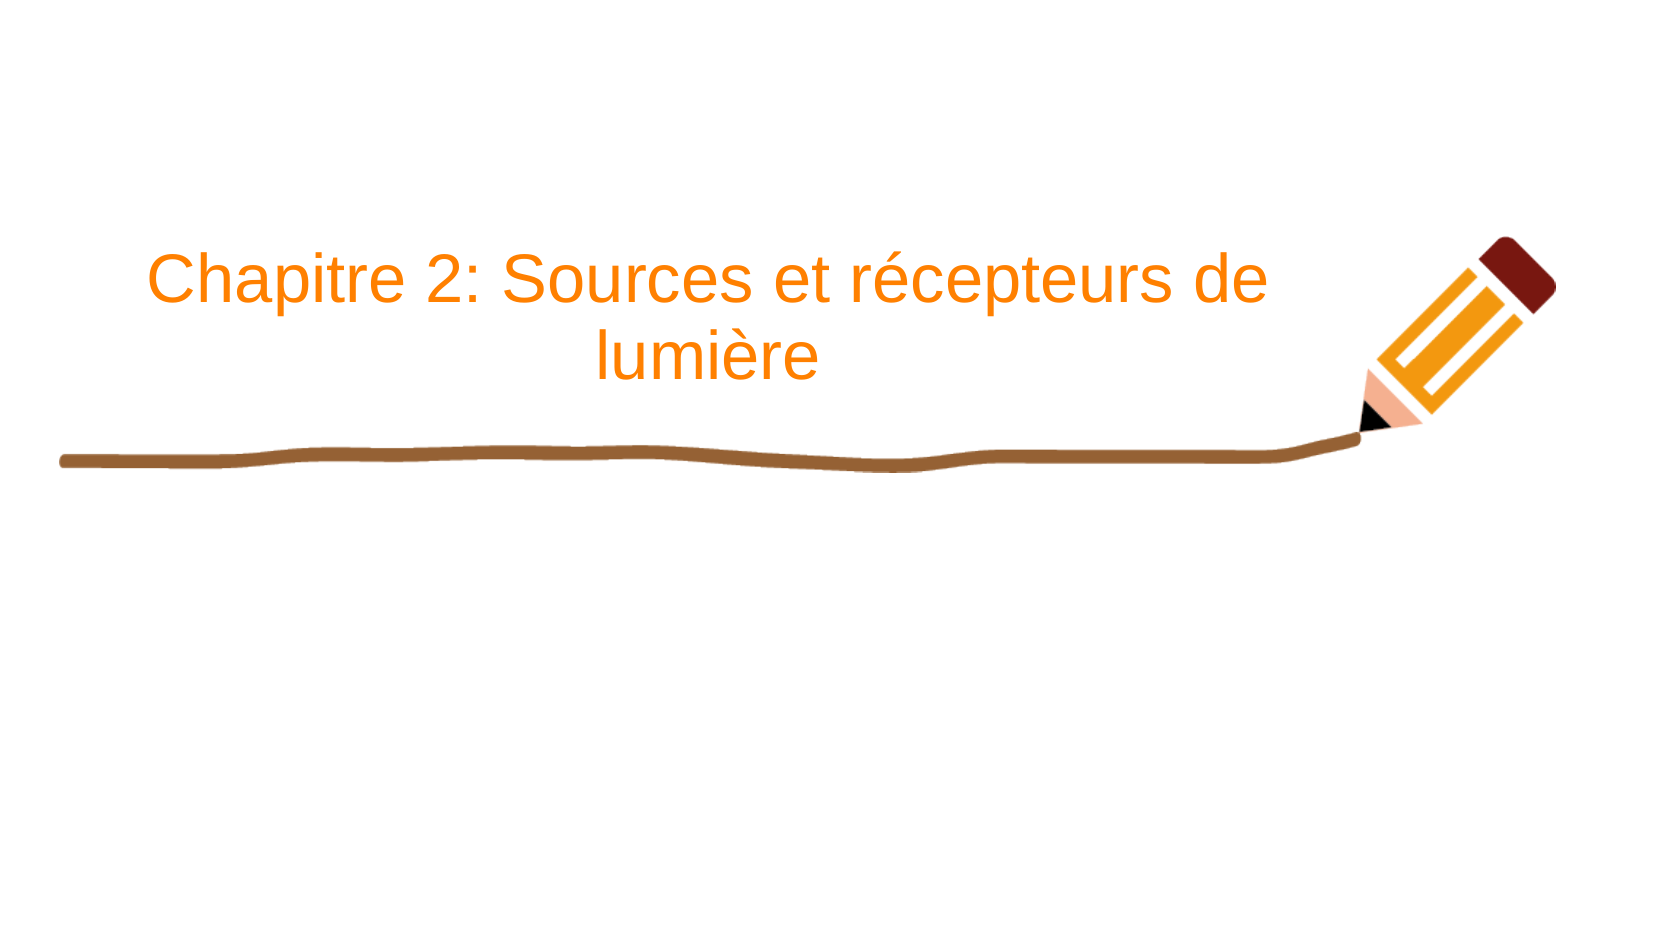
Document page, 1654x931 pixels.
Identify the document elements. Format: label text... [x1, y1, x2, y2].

picture [59, 236, 1556, 473]
title Chapitre 2: Sources et récepteurs de lumière [88, 202, 1329, 433]
